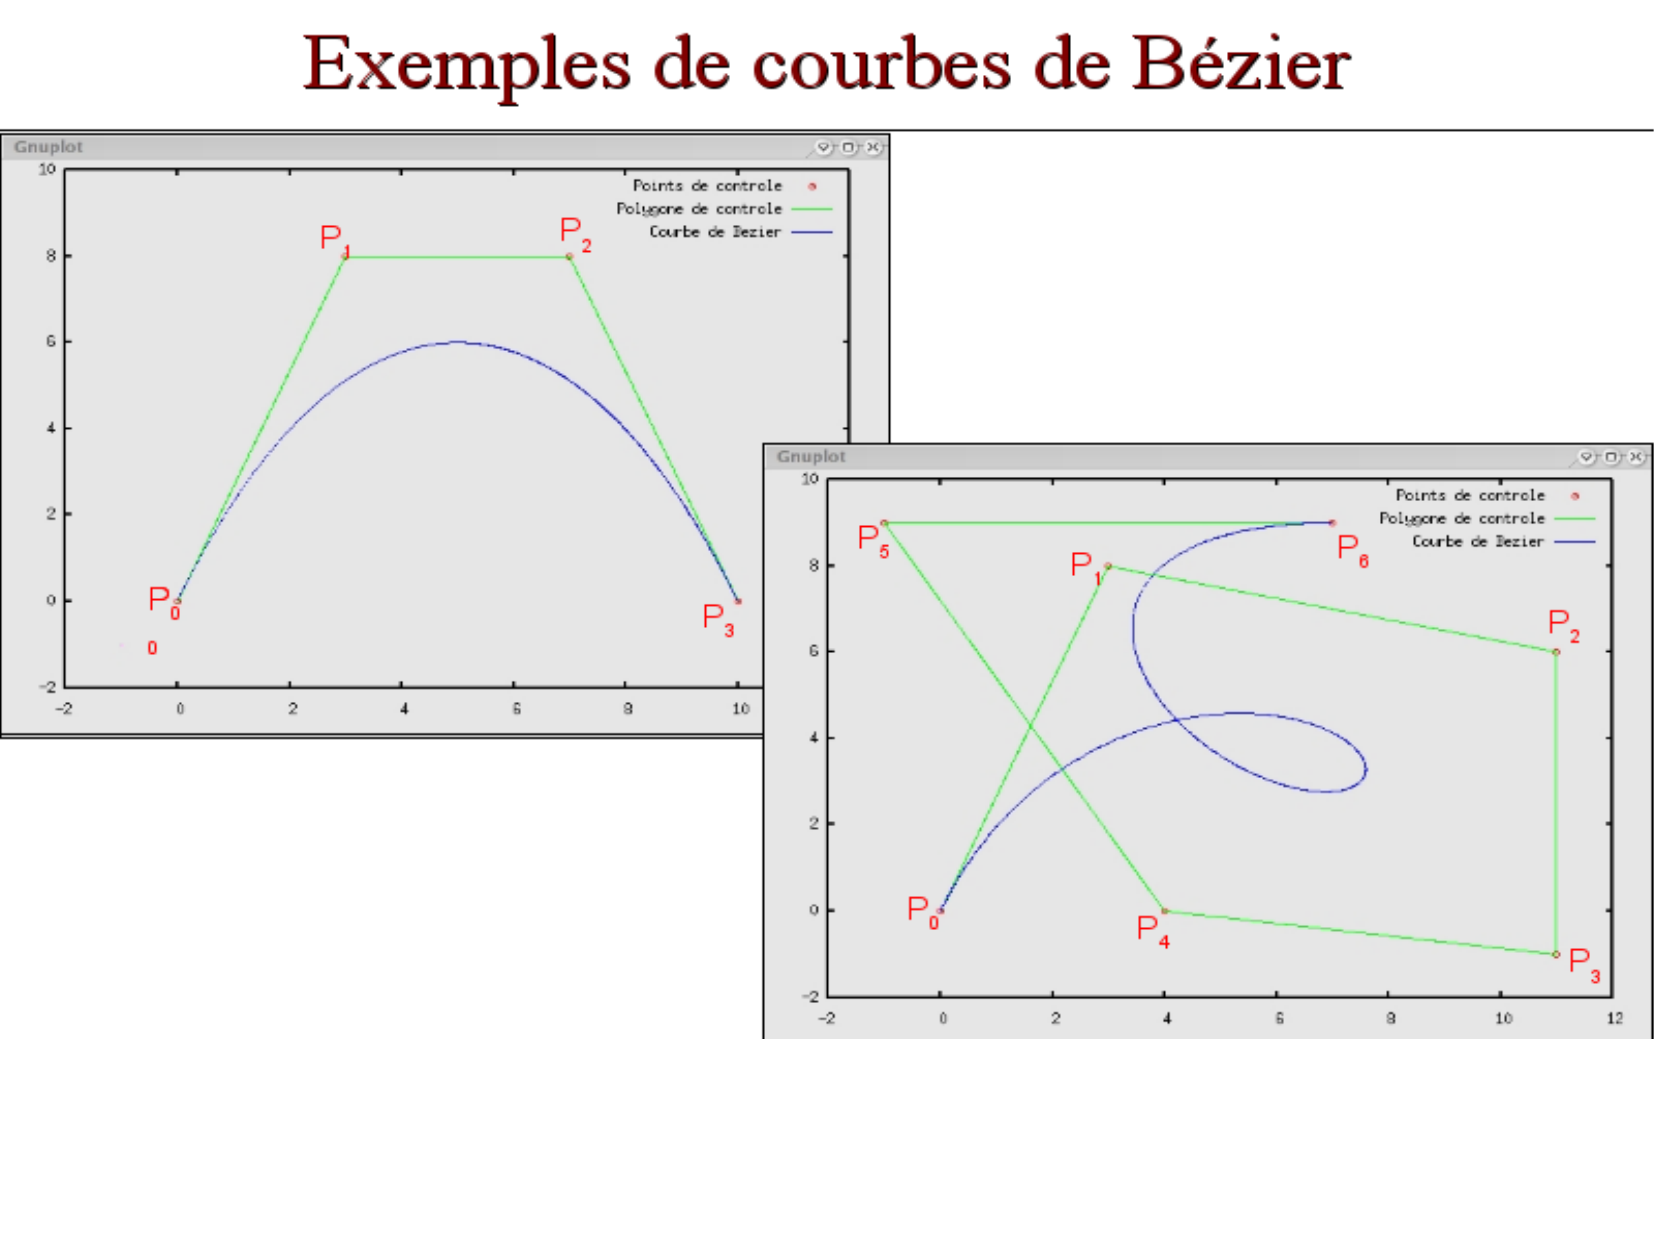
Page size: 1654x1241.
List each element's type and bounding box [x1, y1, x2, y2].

picture [0, 0, 1654, 1039]
